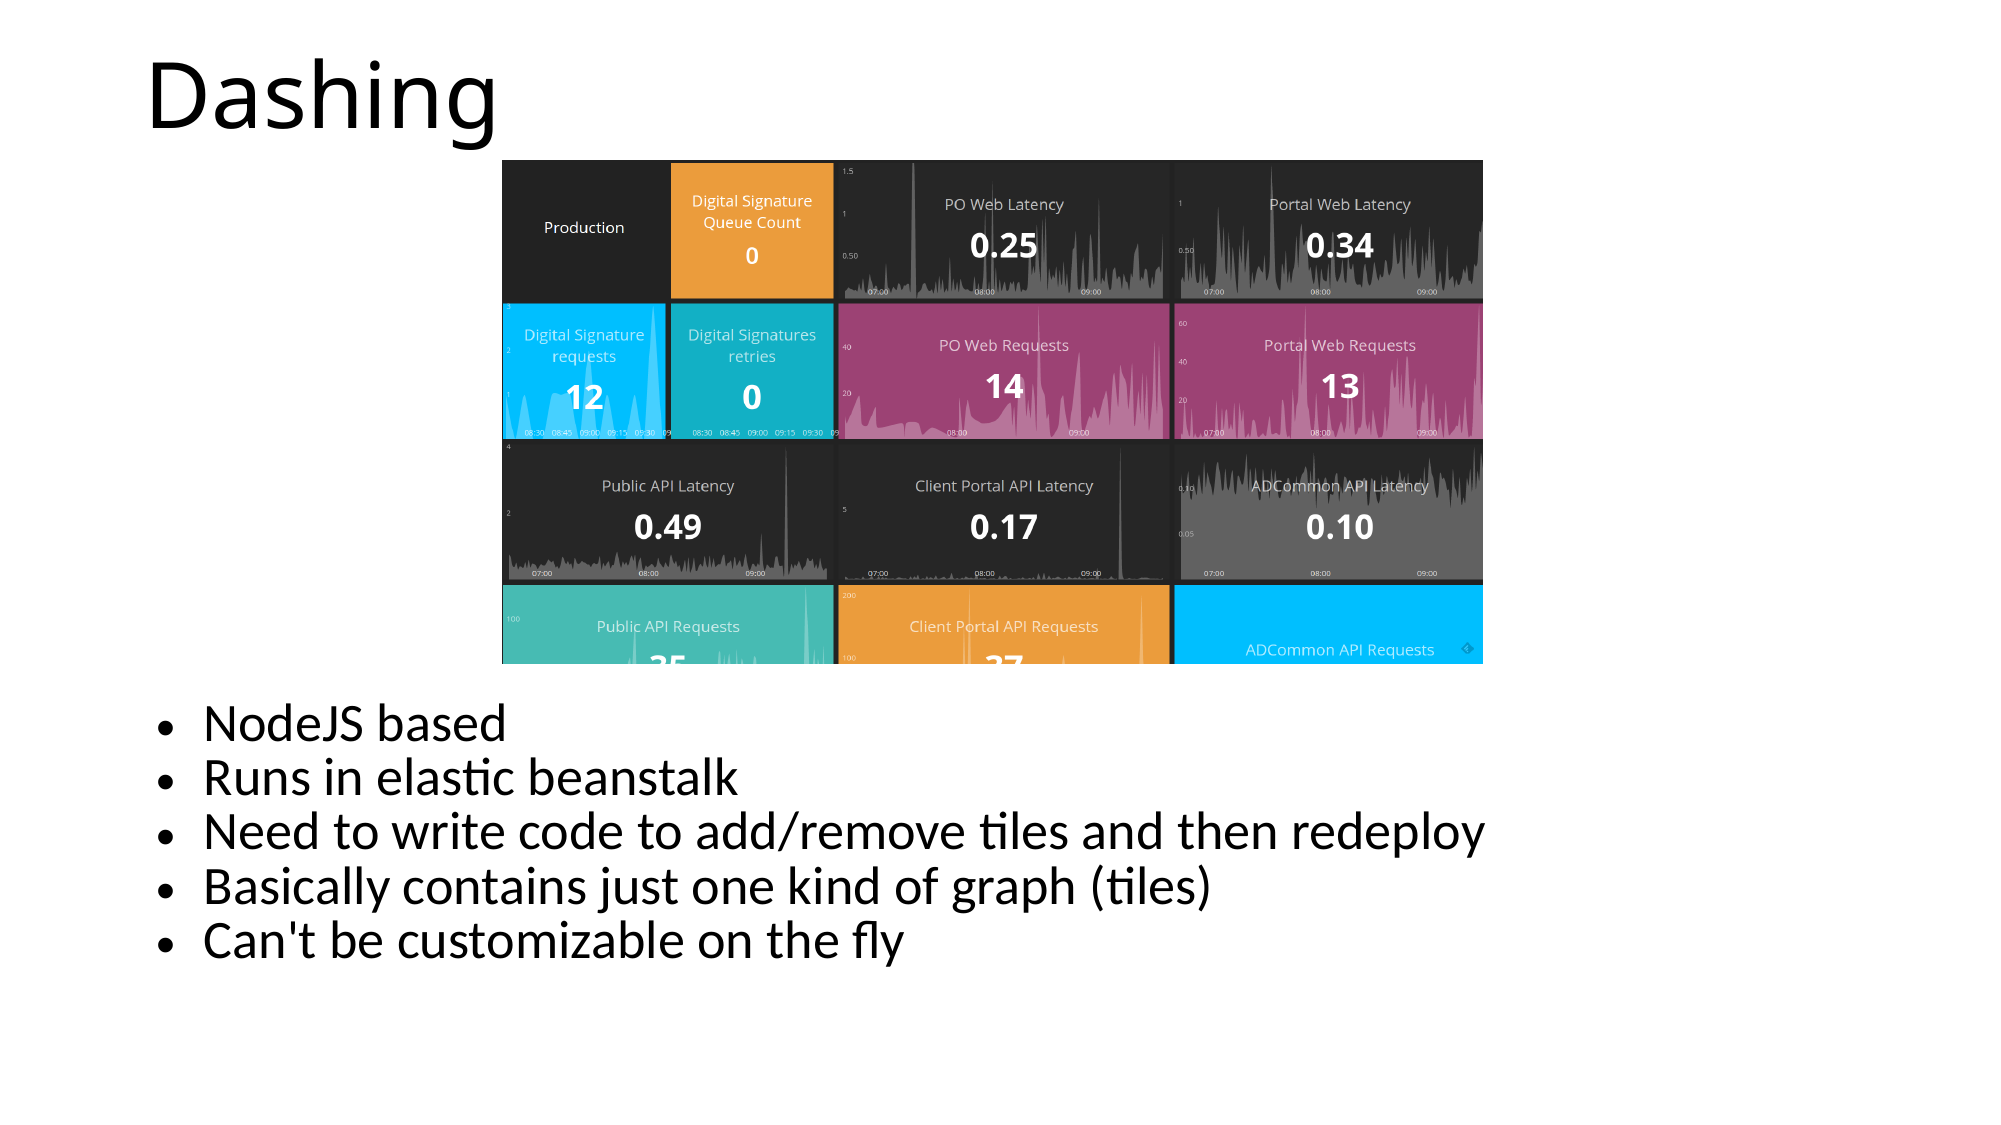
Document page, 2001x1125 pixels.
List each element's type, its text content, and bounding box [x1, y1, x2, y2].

title Dashing [130, 36, 1856, 161]
text_box NodeJS based Runs in elastic beanstalk Need to write code to add/remove tiles and then redeploy Basically contains just one kind of graph (tiles) Can't be customizable on the fly [141, 693, 1902, 1033]
picture [502, 161, 1483, 664]
